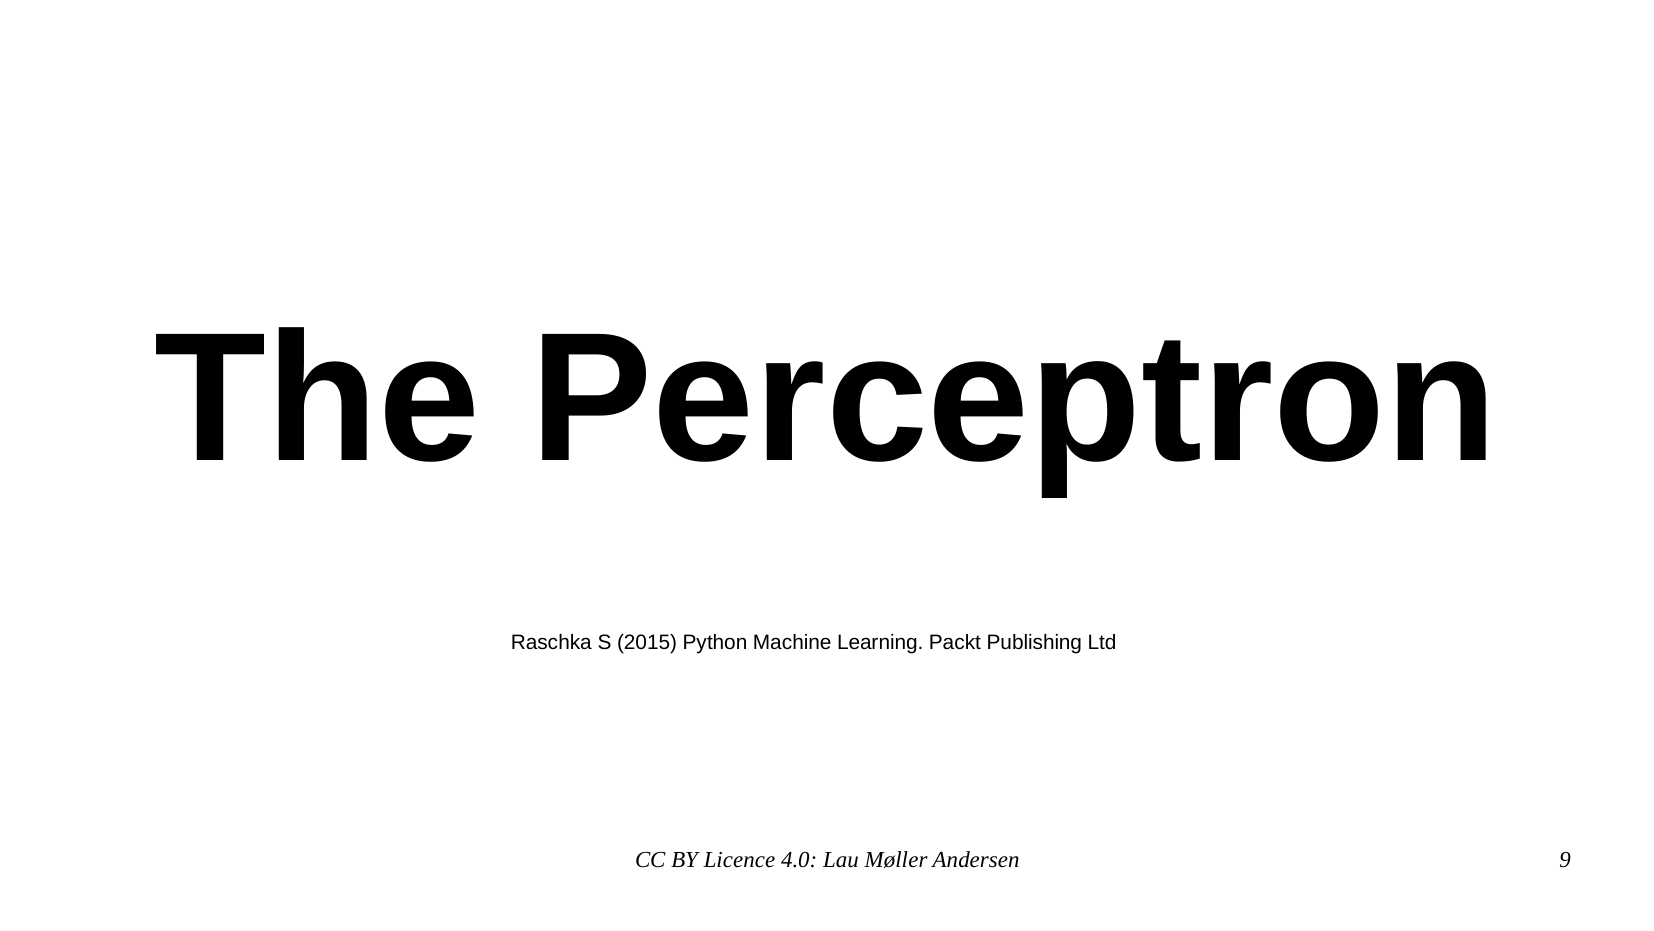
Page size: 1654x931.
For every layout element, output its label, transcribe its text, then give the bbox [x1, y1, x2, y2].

text_box Raschka S (2015) Python Machine Learning. Packt Publishing Ltd [496, 623, 1138, 662]
subtitle The Perceptron [82, 37, 1571, 757]
